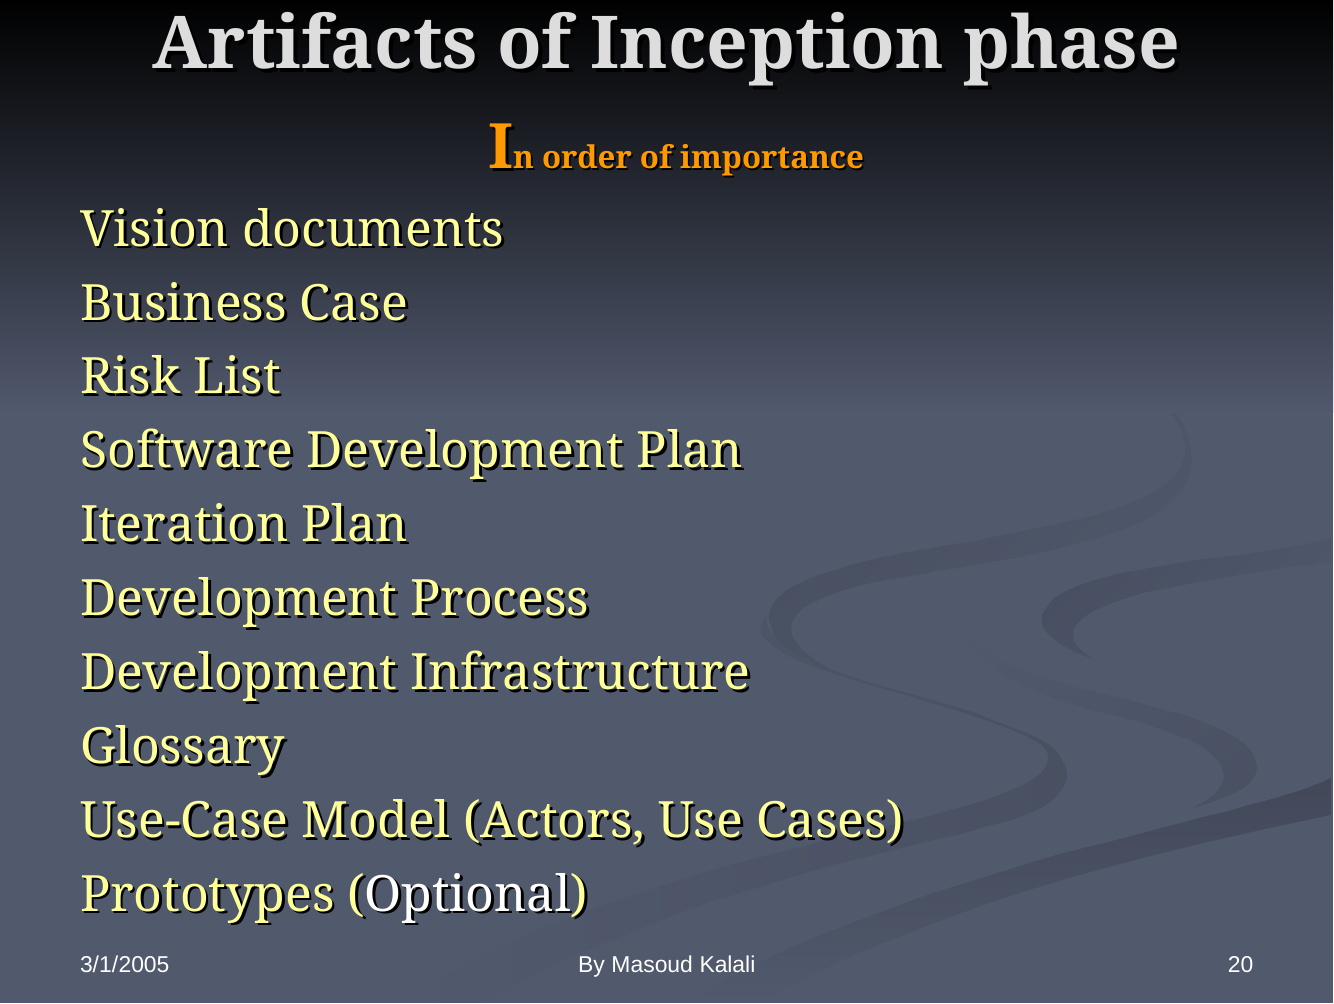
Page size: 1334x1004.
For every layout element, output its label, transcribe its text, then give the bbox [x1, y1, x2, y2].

title Artifacts of Inception phase In order of importance [66, 0, 1267, 185]
list Vision documents Business Case Risk List Software Development Plan Iteration Plan Development Process Development Infrastructure Glossary Use-Case Model (Actors, Use Cases) Prototypes (Optional) [66, 190, 1267, 897]
